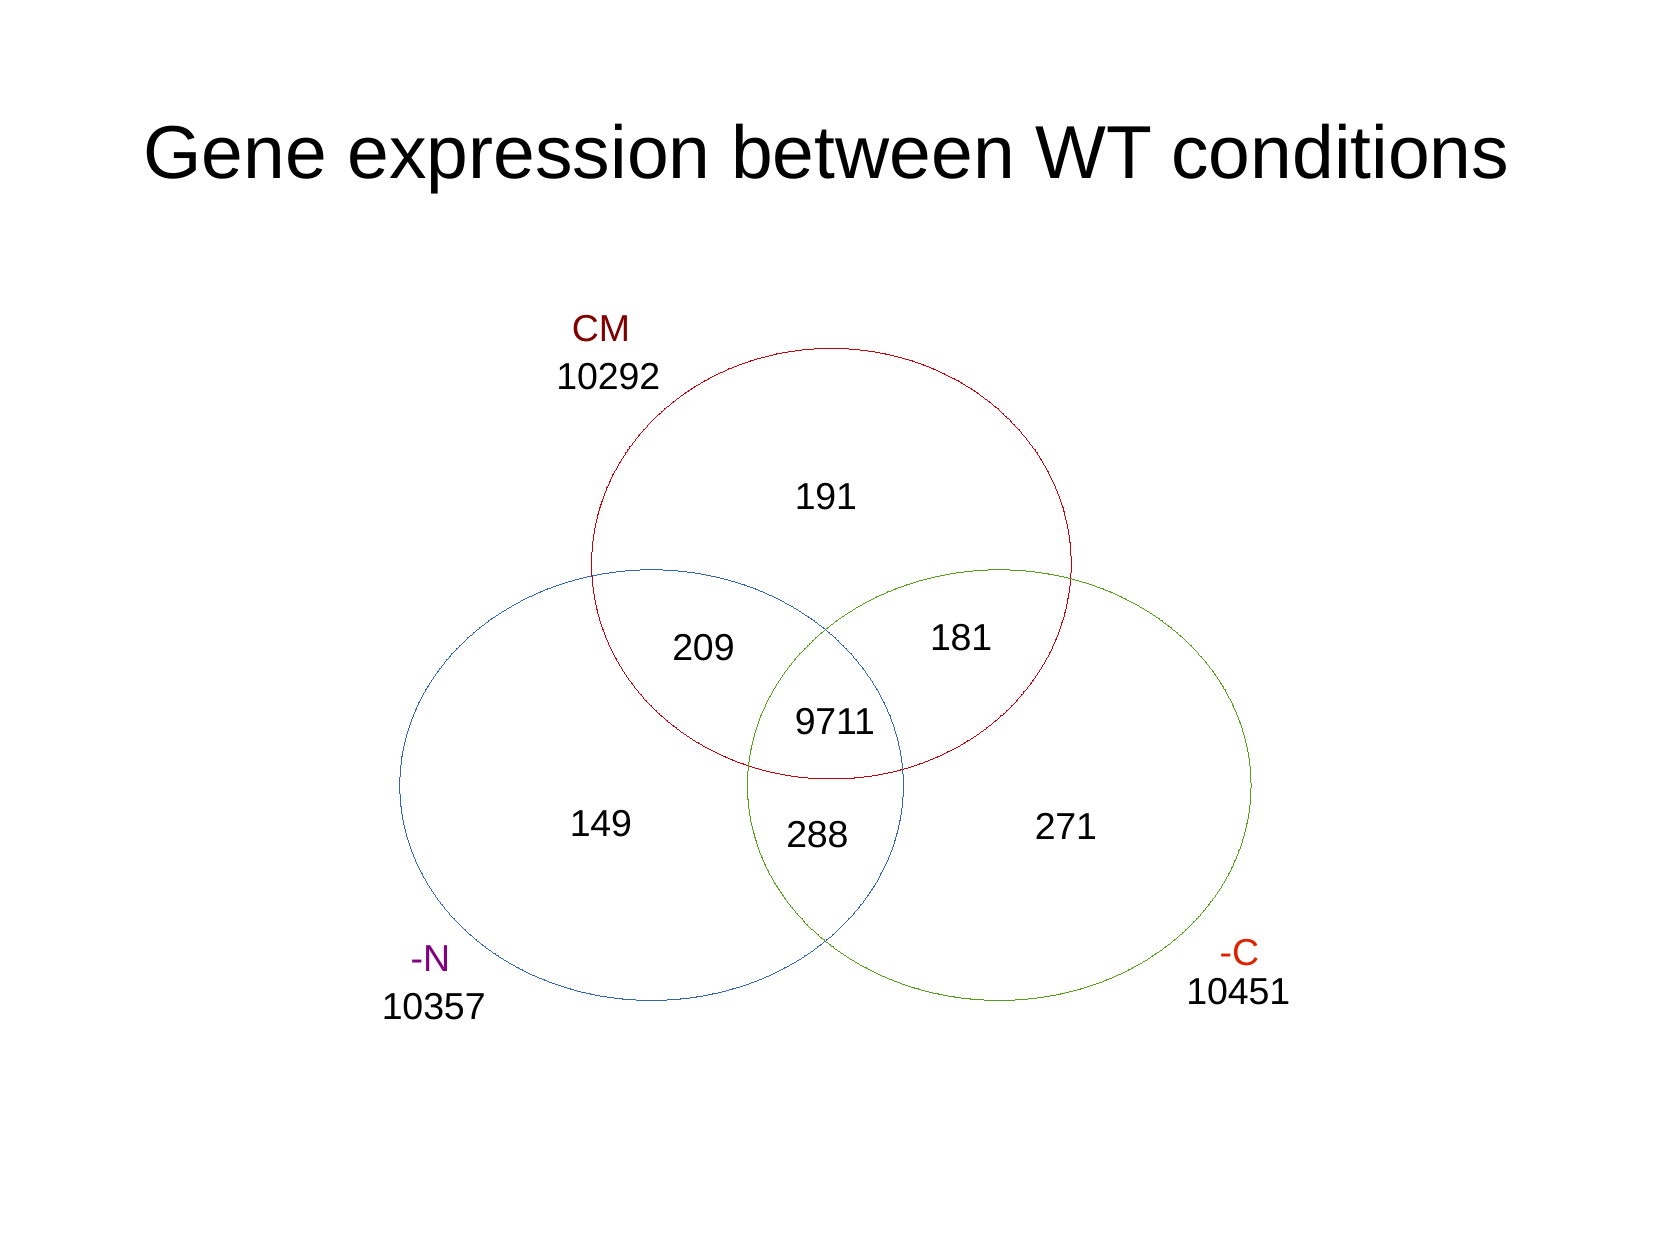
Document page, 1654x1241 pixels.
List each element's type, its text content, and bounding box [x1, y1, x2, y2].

text_box CM [557, 300, 691, 357]
text_box [399, 348, 1252, 1001]
text_box 181 [915, 609, 1051, 667]
text_box 9711 [780, 693, 916, 751]
text_box -C [1204, 923, 1274, 963]
text_box -N [395, 930, 466, 978]
title Gene expression between WT conditions [82, 49, 1571, 257]
text_box 209 [657, 619, 796, 676]
text_box 10451 [1153, 963, 1306, 1021]
text_box 288 [771, 806, 931, 864]
text_box 10292 [510, 348, 676, 406]
text_box 271 [1020, 798, 1141, 856]
text_box 10357 [315, 978, 501, 1036]
text_box 191 [780, 468, 886, 526]
text_box 149 [555, 795, 676, 852]
